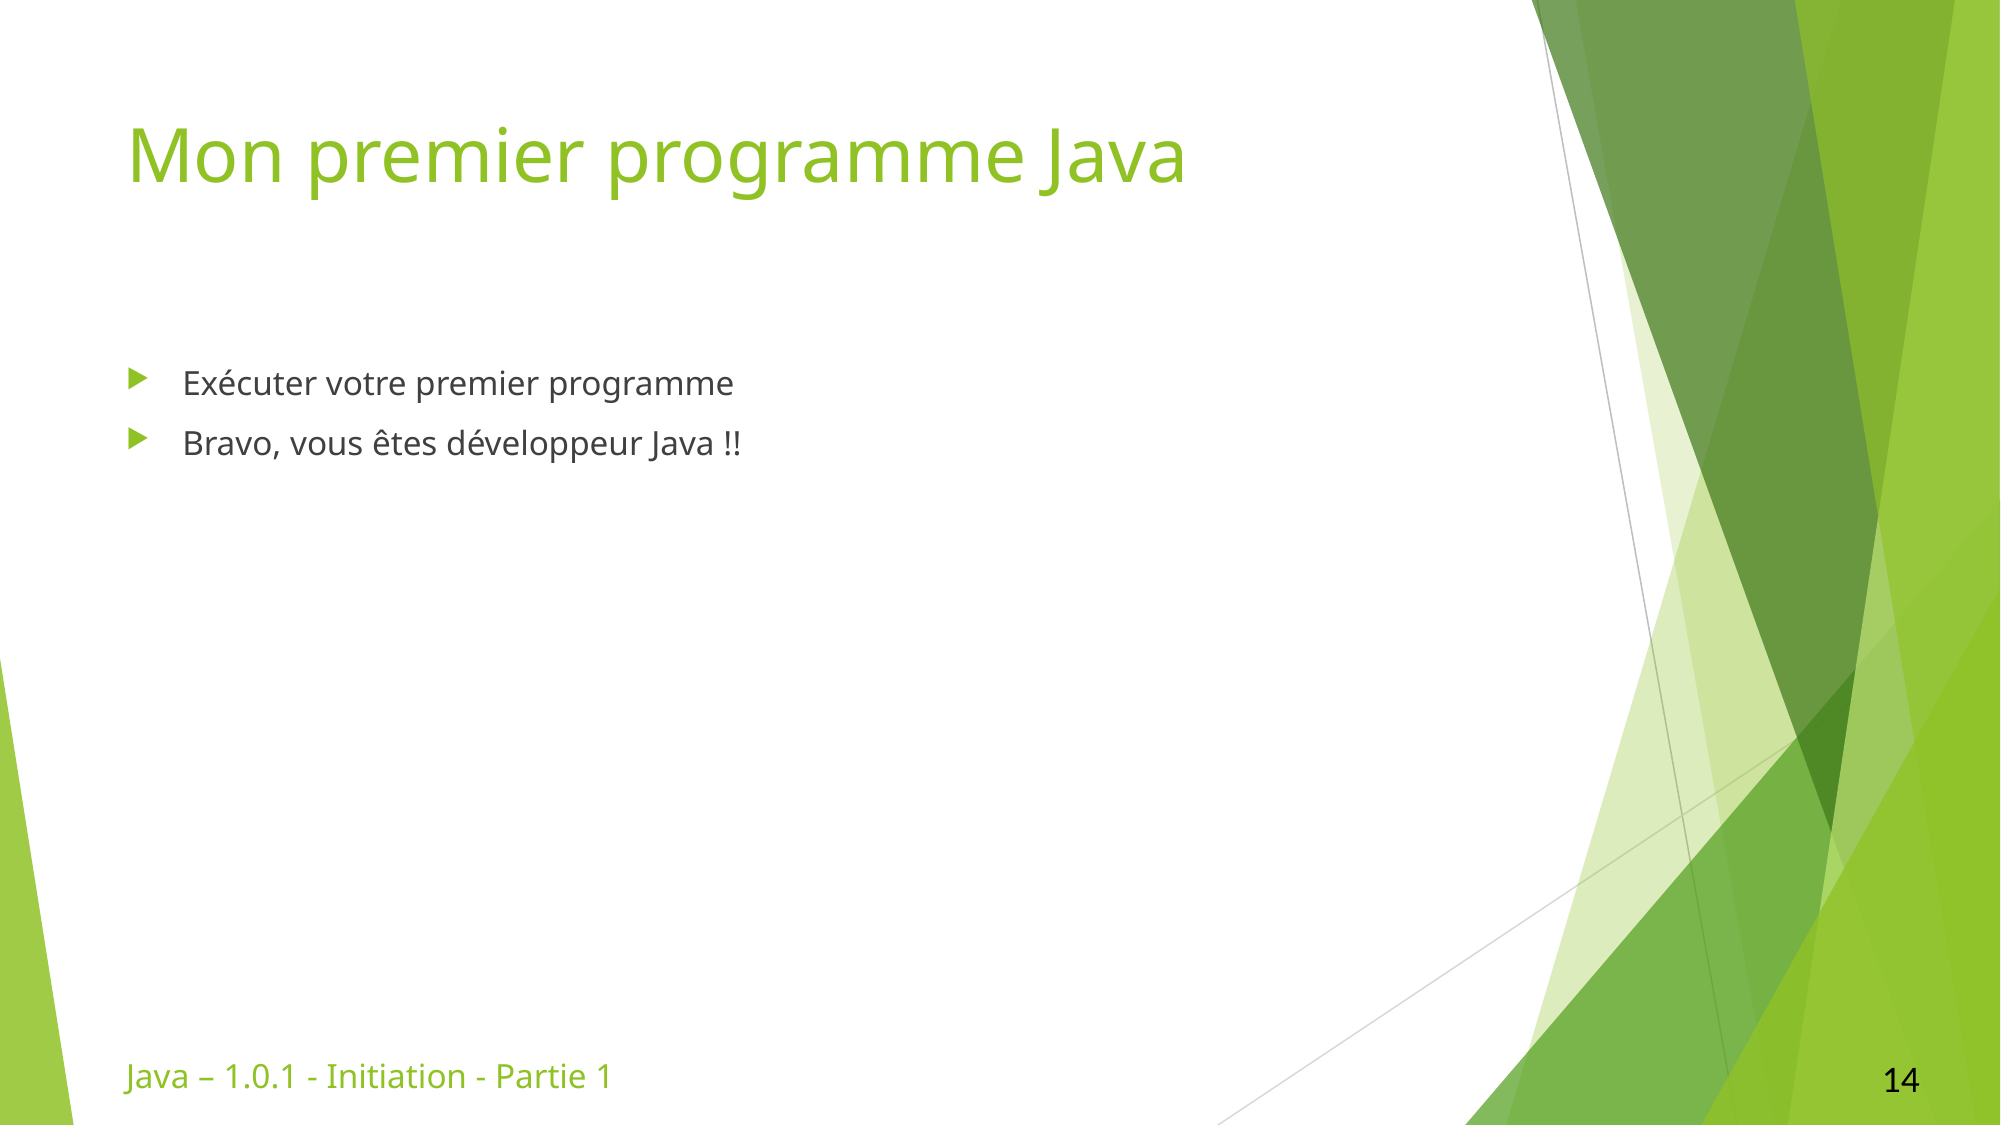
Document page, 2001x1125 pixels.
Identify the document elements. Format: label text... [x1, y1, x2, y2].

title Mon premier programme Java [111, 99, 1522, 317]
text_box [1866, 1047, 1979, 1108]
list Exécuter votre premier programme Bravo, vous êtes développeur Java !! [111, 354, 1522, 992]
text_box Java – 1.0.1 - Initiation - Partie 1 [111, 1047, 1094, 1109]
